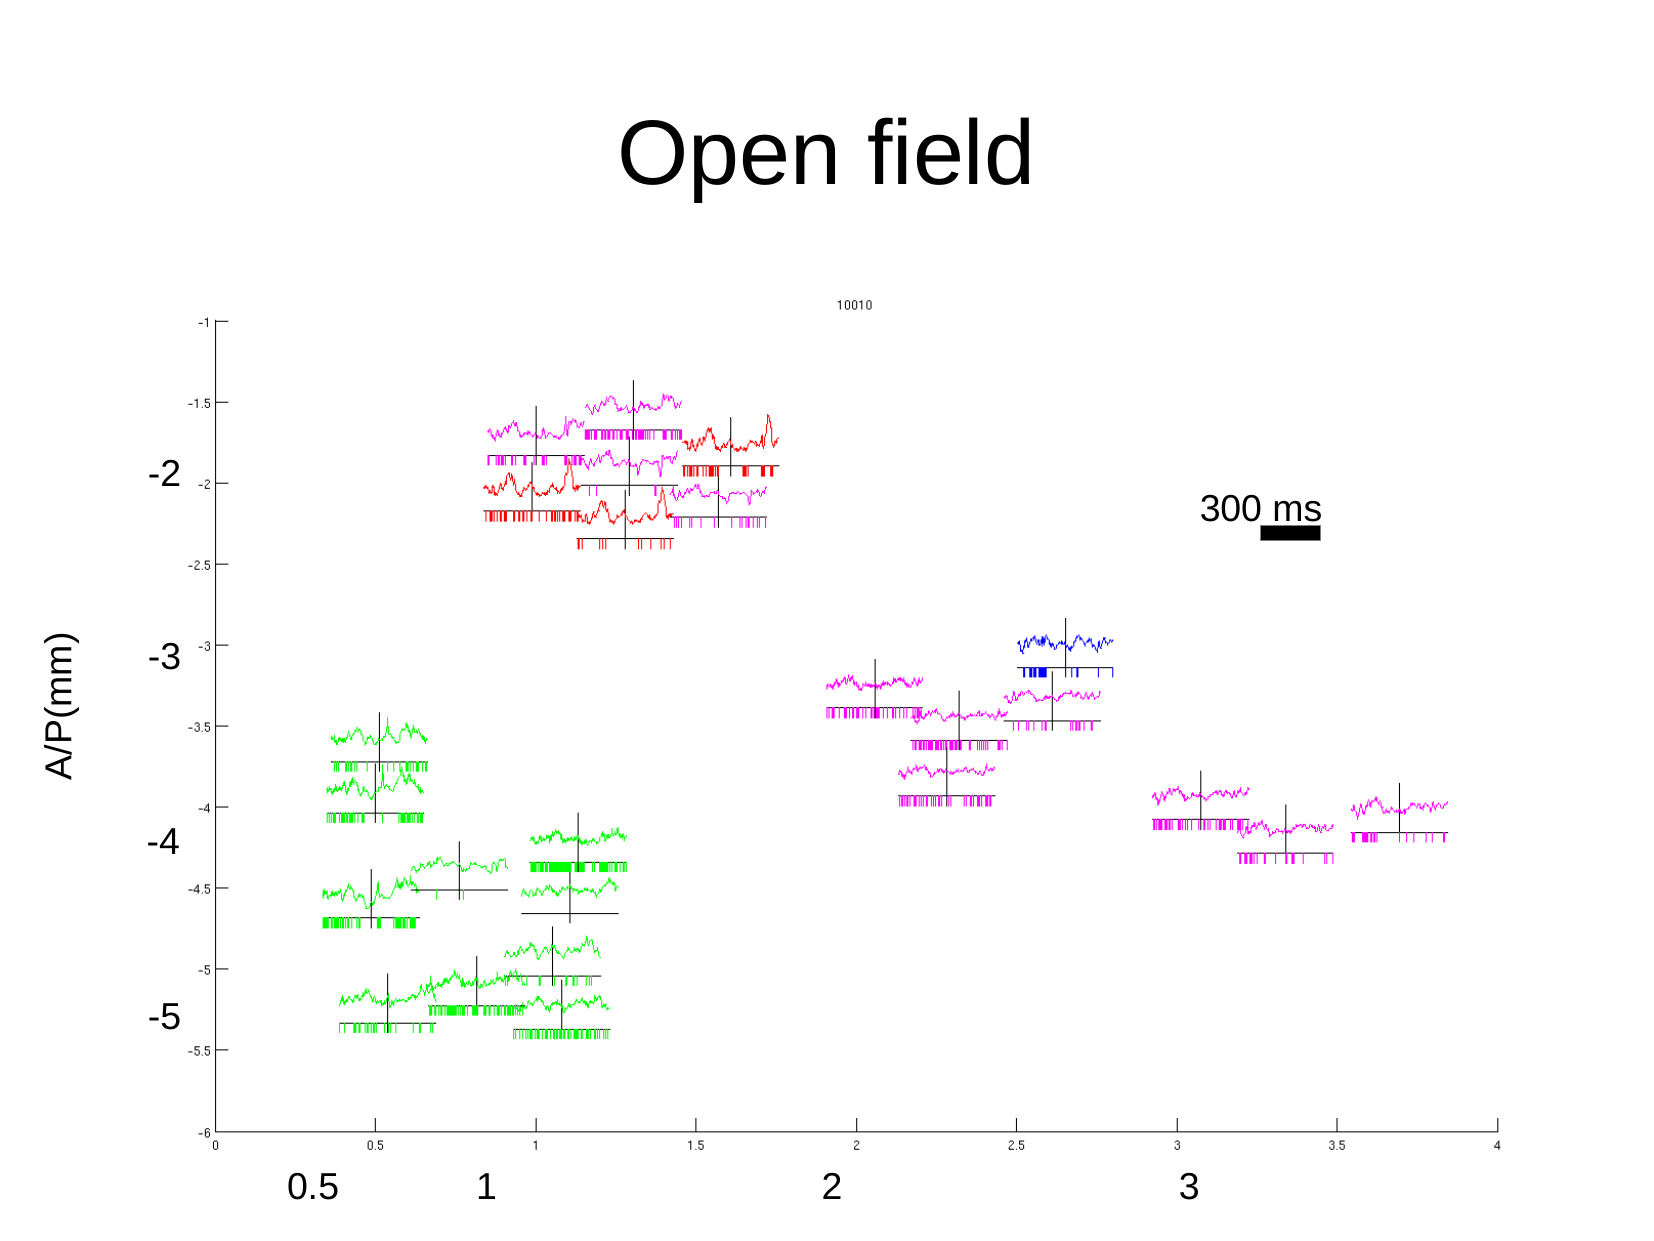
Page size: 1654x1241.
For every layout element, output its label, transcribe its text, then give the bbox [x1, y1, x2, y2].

text_box 3 [1164, 1158, 1215, 1216]
text_box -4 [131, 813, 195, 871]
text_box 1 [461, 1158, 512, 1216]
text_box 2 [806, 1158, 858, 1216]
text_box -5 [133, 988, 197, 1046]
picture [0, 246, 1654, 1241]
text_box A/P(mm) [30, 617, 87, 796]
title Open field [82, 49, 1571, 257]
text_box -3 [133, 628, 197, 686]
text_box -2 [133, 445, 197, 503]
text_box [1260, 537, 1321, 541]
text_box 300 ms [1185, 480, 1338, 537]
text_box 0.5 [272, 1158, 354, 1216]
